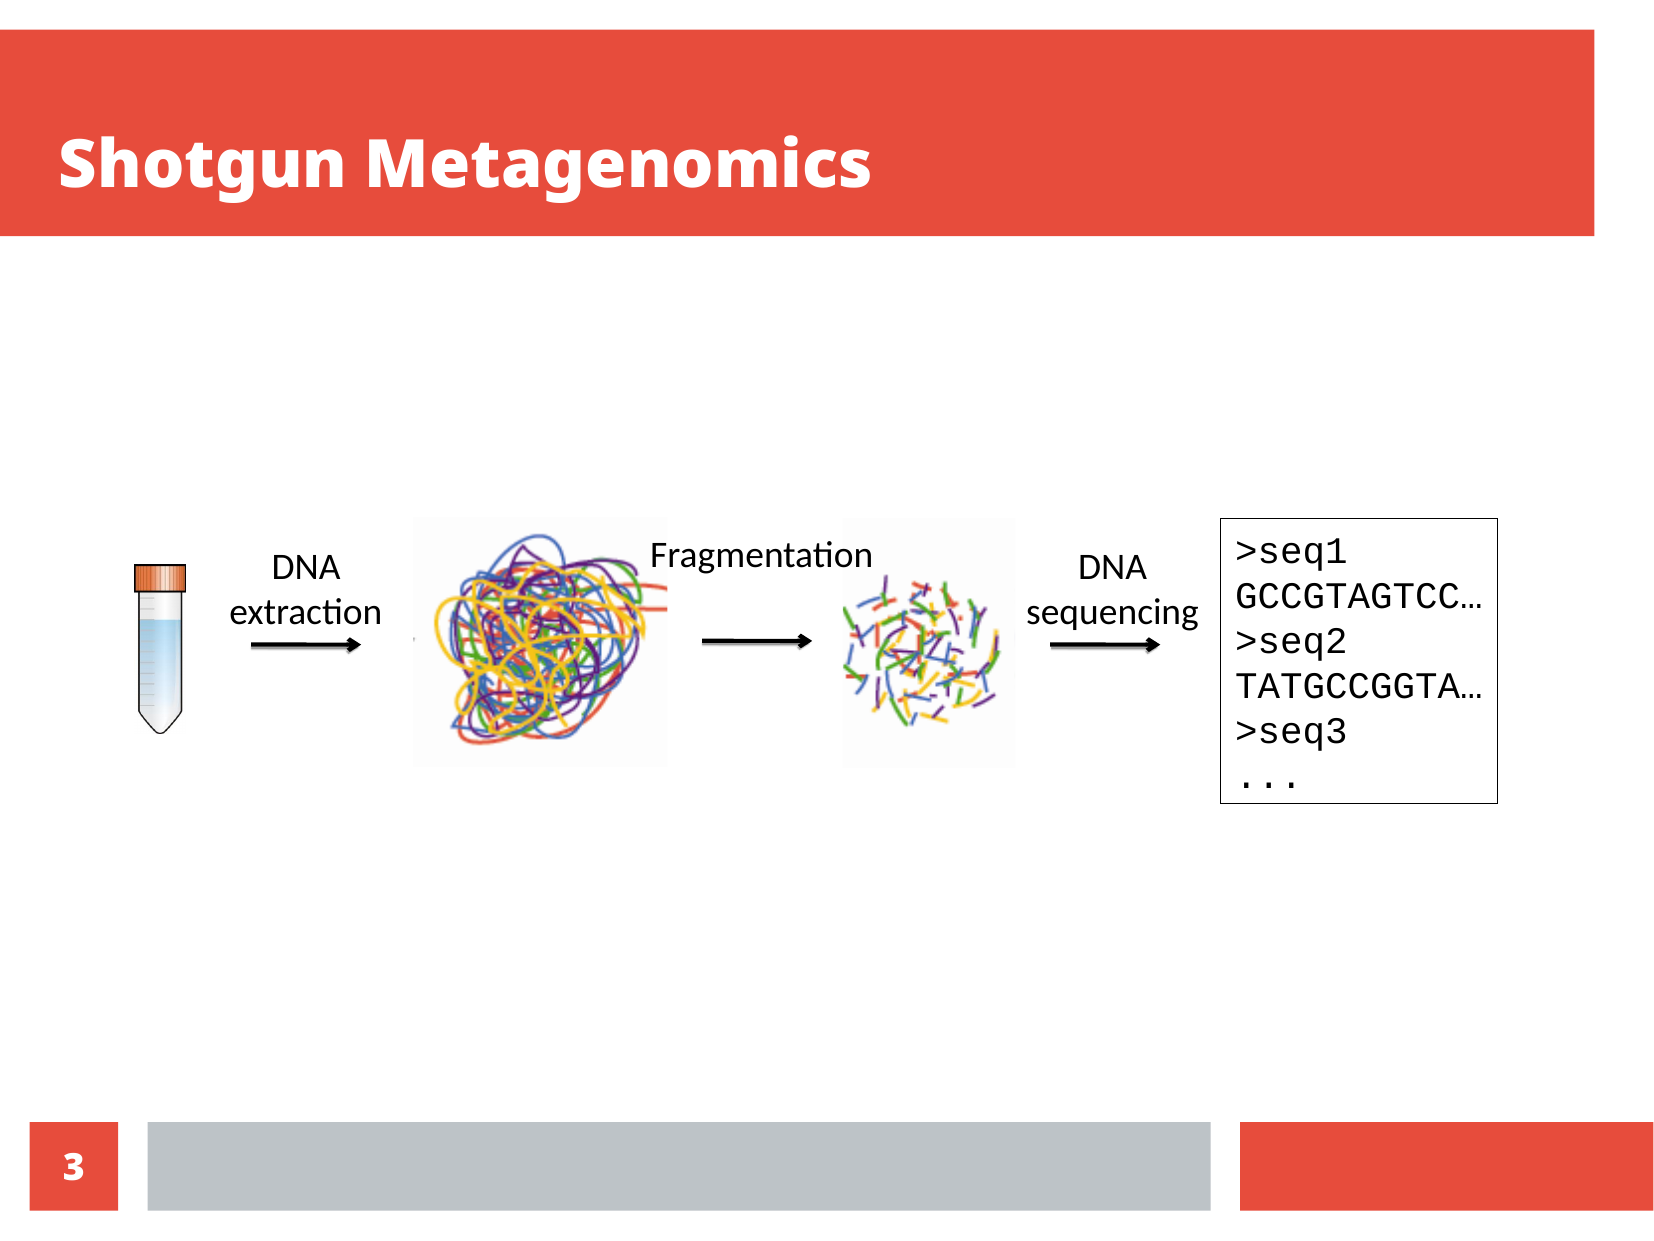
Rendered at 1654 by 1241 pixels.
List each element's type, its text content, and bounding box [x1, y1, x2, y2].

picture [413, 517, 668, 767]
title Shotgun Metagenomics [59, 59, 1595, 207]
picture [134, 564, 186, 734]
text_box >seq1 GCCGTAGTCC… >seq2 TATGCCGGTA… >seq3 ... [1220, 518, 1498, 804]
picture [842, 518, 1016, 768]
text_box Fragmentation [635, 523, 889, 583]
text_box DNA extraction [214, 534, 398, 640]
text_box DNA sequencing [1016, 534, 1215, 640]
